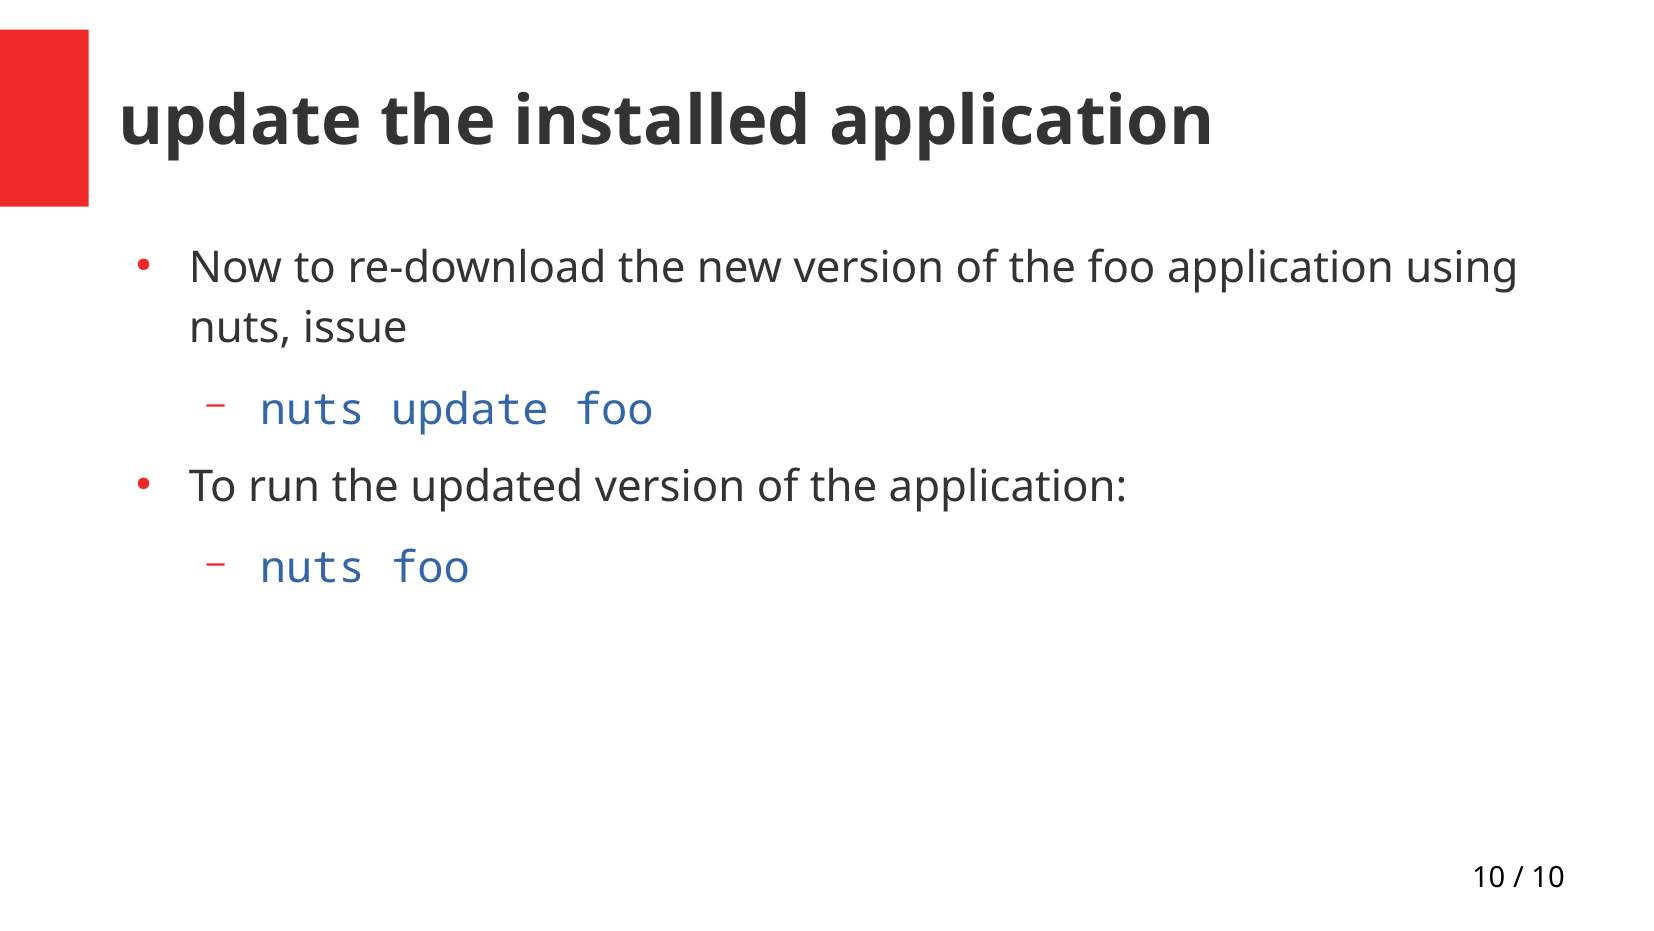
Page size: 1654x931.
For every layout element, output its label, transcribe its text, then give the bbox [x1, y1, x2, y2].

list Now to re-download the new version of the foo application using nuts, issue nuts update foo To run the updated version of the application: nuts foo [118, 236, 1595, 798]
title update the installed application [118, 29, 1595, 207]
